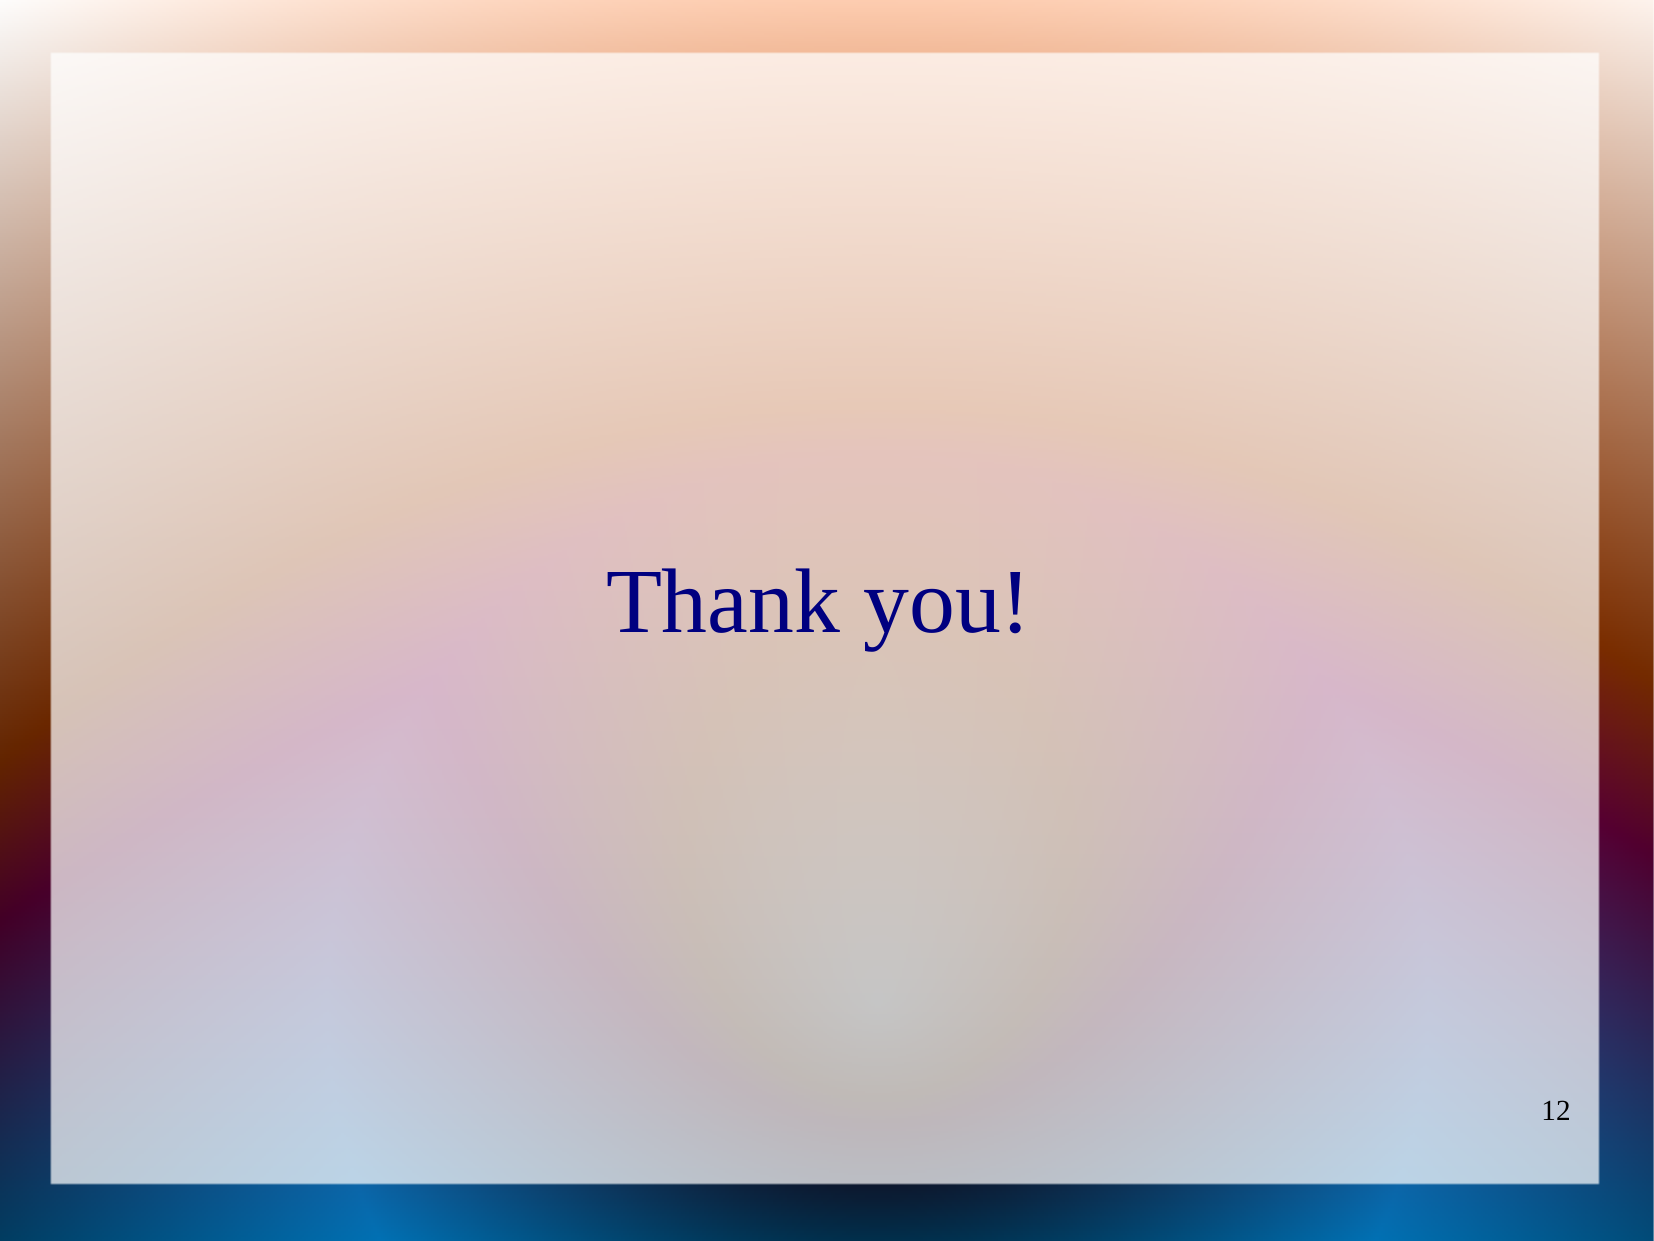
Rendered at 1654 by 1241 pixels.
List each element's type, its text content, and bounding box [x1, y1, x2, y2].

title Thank you! [75, 497, 1564, 706]
picture [0, 0, 1654, 1241]
